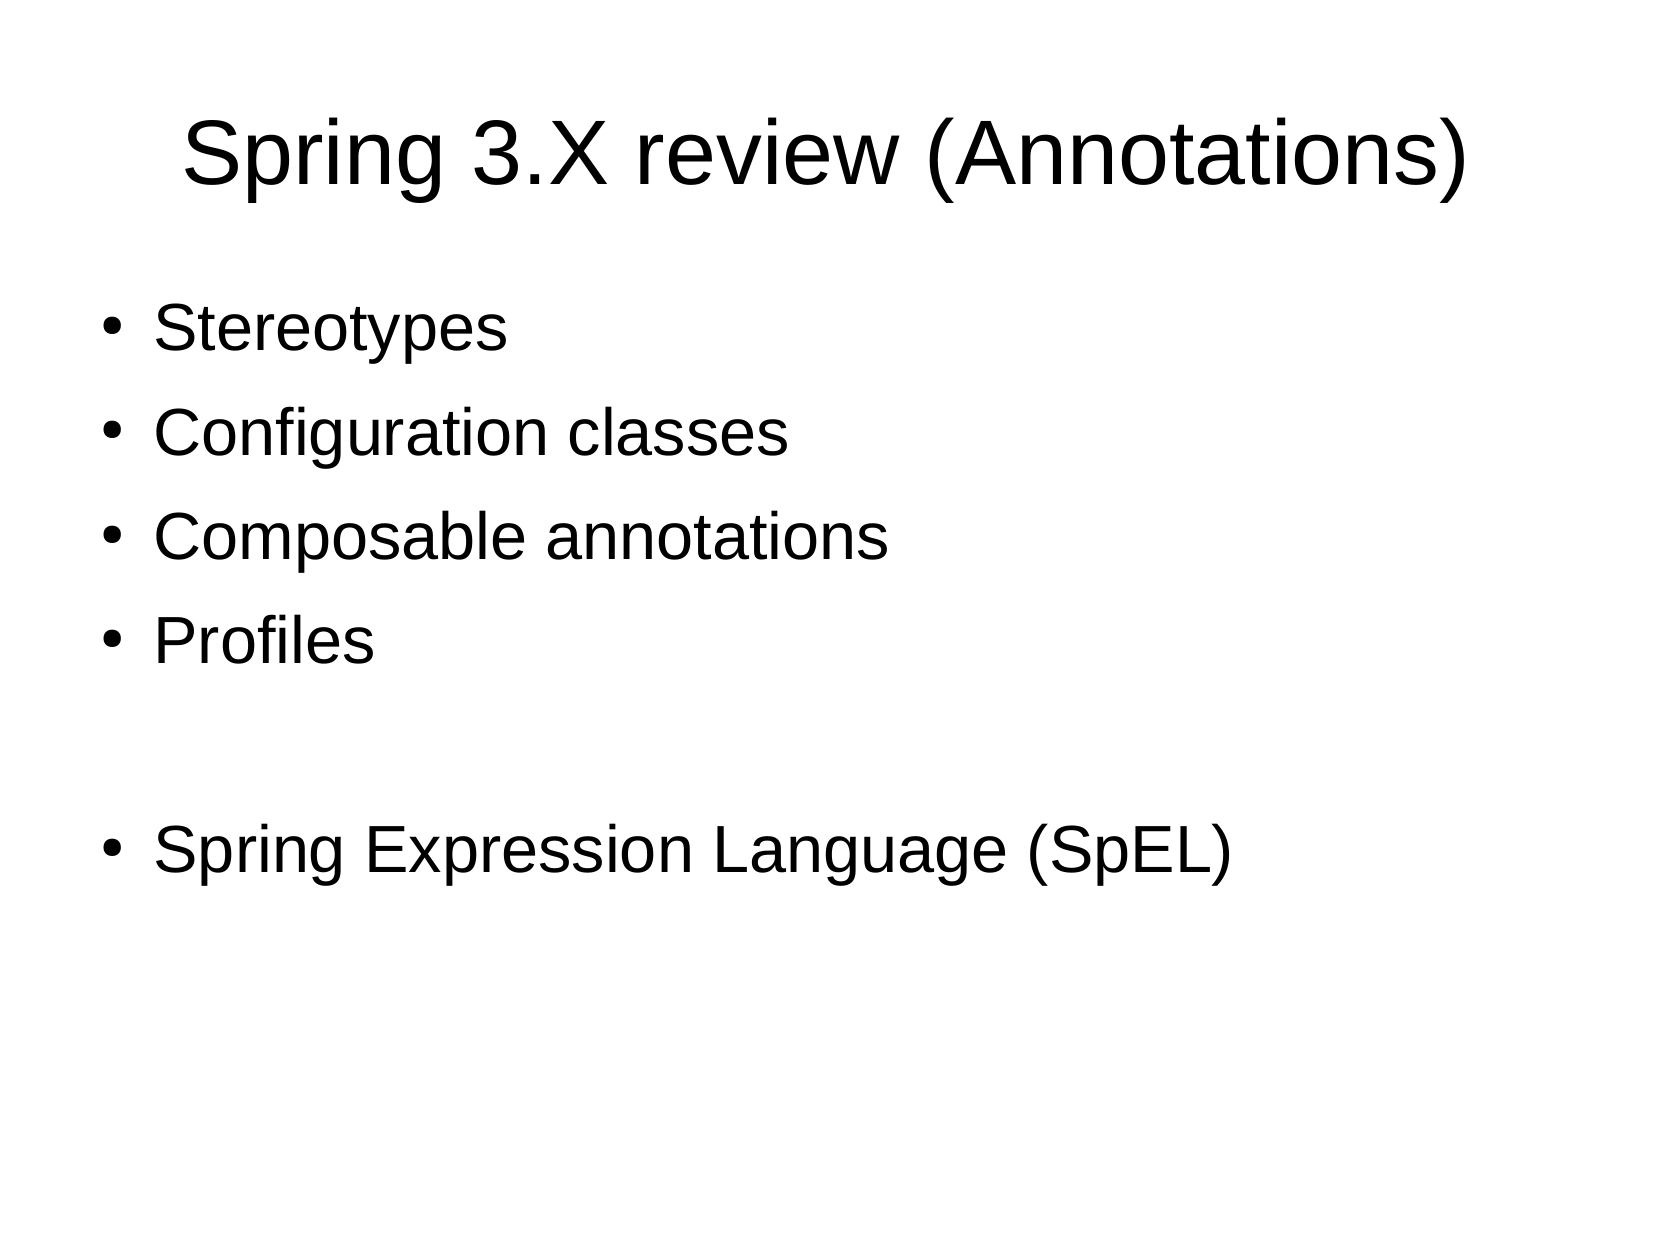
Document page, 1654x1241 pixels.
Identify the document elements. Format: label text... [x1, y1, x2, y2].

list Stereotypes Configuration classes Composable annotations Profiles Spring Expression Language (SpEL) [82, 290, 1538, 1010]
title Spring 3.X review (Annotations) [82, 49, 1571, 257]
